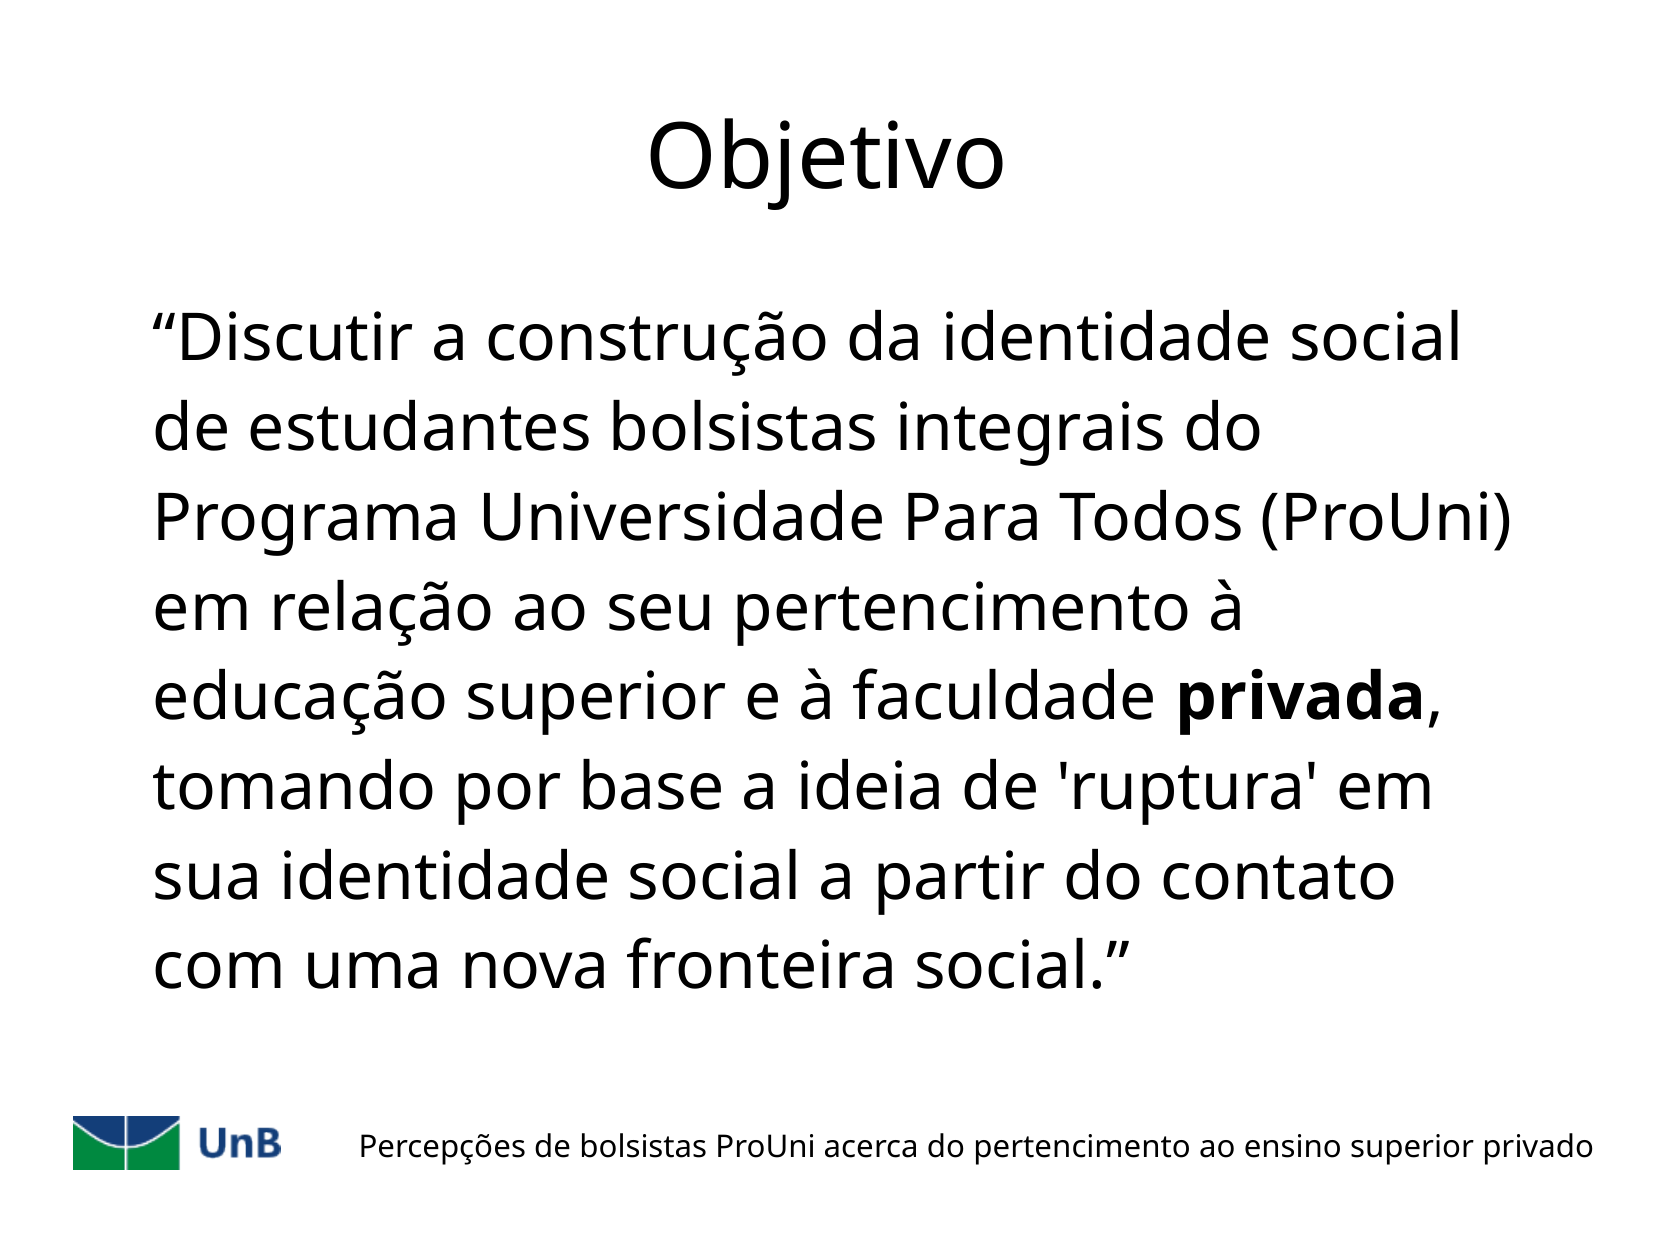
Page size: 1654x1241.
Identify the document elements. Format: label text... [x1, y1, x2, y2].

title Objetivo [82, 49, 1571, 257]
text_box Percepções de bolsistas ProUni acerca do pertencimento ao ensino superior privado [343, 1116, 1554, 1166]
list “Discutir a construção da identidade social de estudantes bolsistas integrais do Programa Universidade Para Todos (ProUni) em relação ao seu pertencimento à educação superior e à faculdade privada, tomando por base a ideia de 'ruptura' em sua identidade social a partir do contato com uma nova fronteira social.” [82, 290, 1538, 1010]
picture [73, 1116, 281, 1170]
